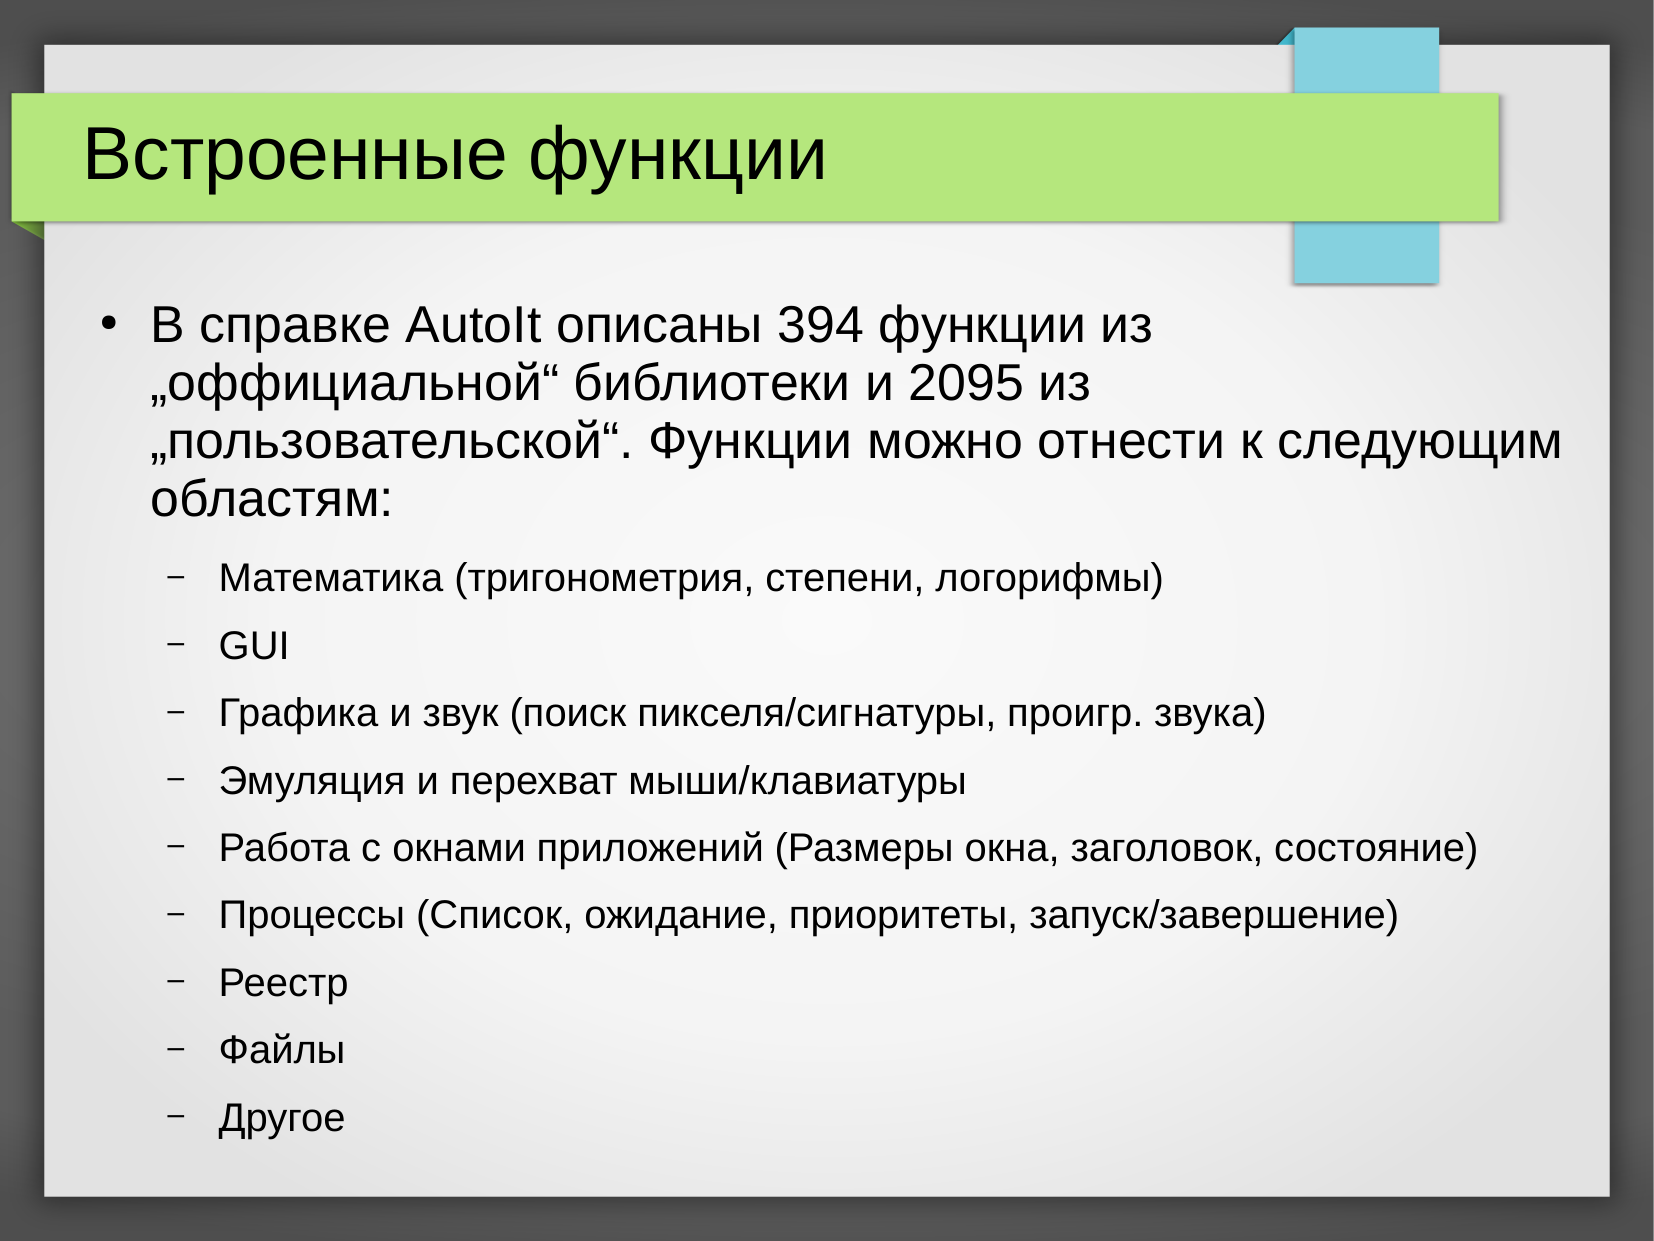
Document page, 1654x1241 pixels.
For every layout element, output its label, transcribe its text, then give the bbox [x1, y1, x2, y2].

list В справке AutoIt описаны 394 функции из „оффициальной“ библиотеки и 2095 из „пользовательской“. Функции можно отнести к следующим областям: Математика (тригонометрия, степени, логорифмы) GUI Графика и звук (поиск пикселя/сигнатуры, проигр. звука) Эмуляция и перехват мыши/клавиатуры Работа с окнами приложений (Размеры окна, заголовок, состояние) Процессы (Список, ожидание, приоритеты, запуск/завершение) Реестр Файлы Другое [82, 295, 1571, 1146]
picture [0, 0, 1654, 1241]
title Встроенные функции [82, 94, 1264, 213]
